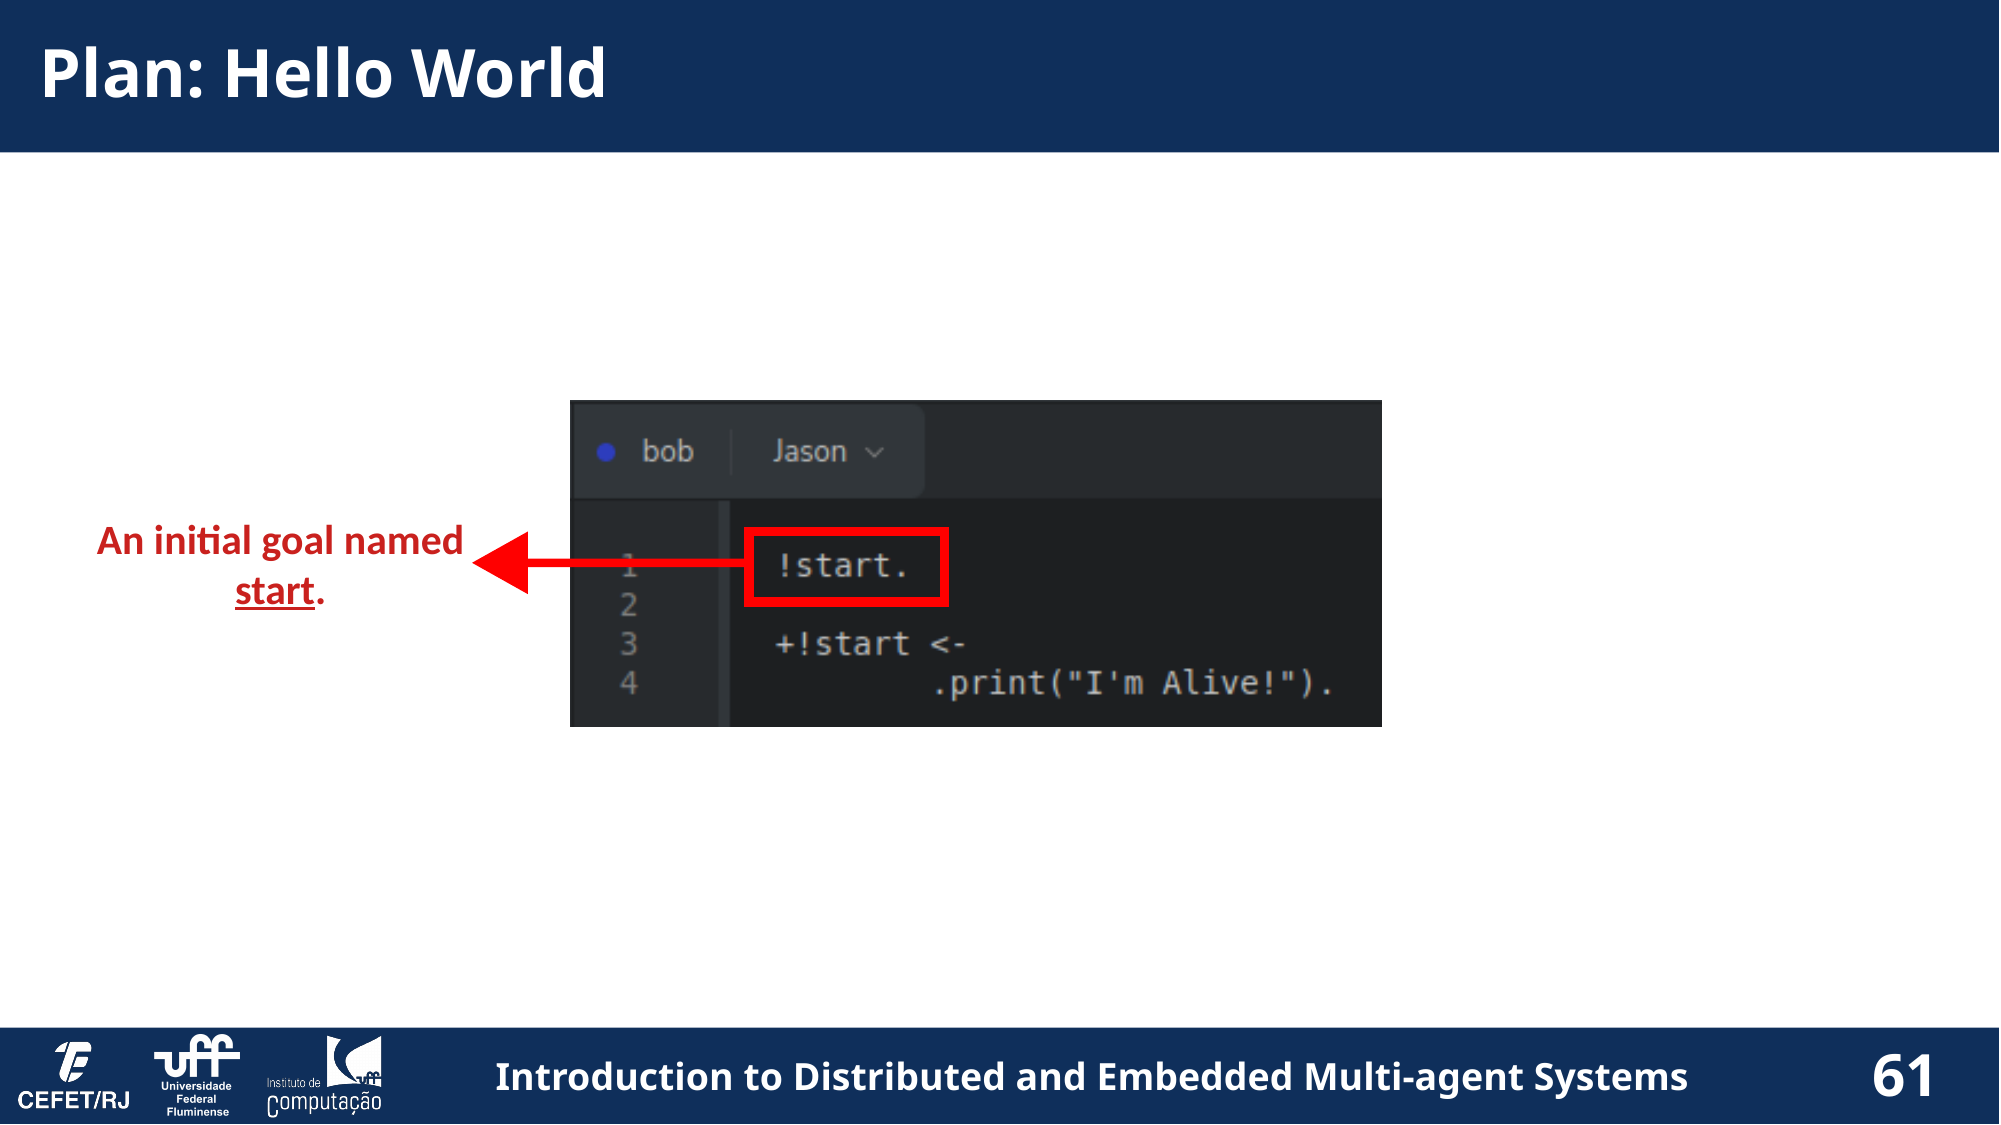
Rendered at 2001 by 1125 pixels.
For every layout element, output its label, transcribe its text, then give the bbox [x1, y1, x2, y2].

picture [570, 400, 1382, 727]
text_box An initial goal named start. [77, 505, 484, 621]
text_box Plan: Hello World [25, 23, 1999, 119]
picture [754, 536, 940, 597]
text_box [484, 531, 749, 595]
picture [153, 1033, 241, 1121]
picture [18, 1021, 129, 1125]
picture [265, 1033, 383, 1118]
